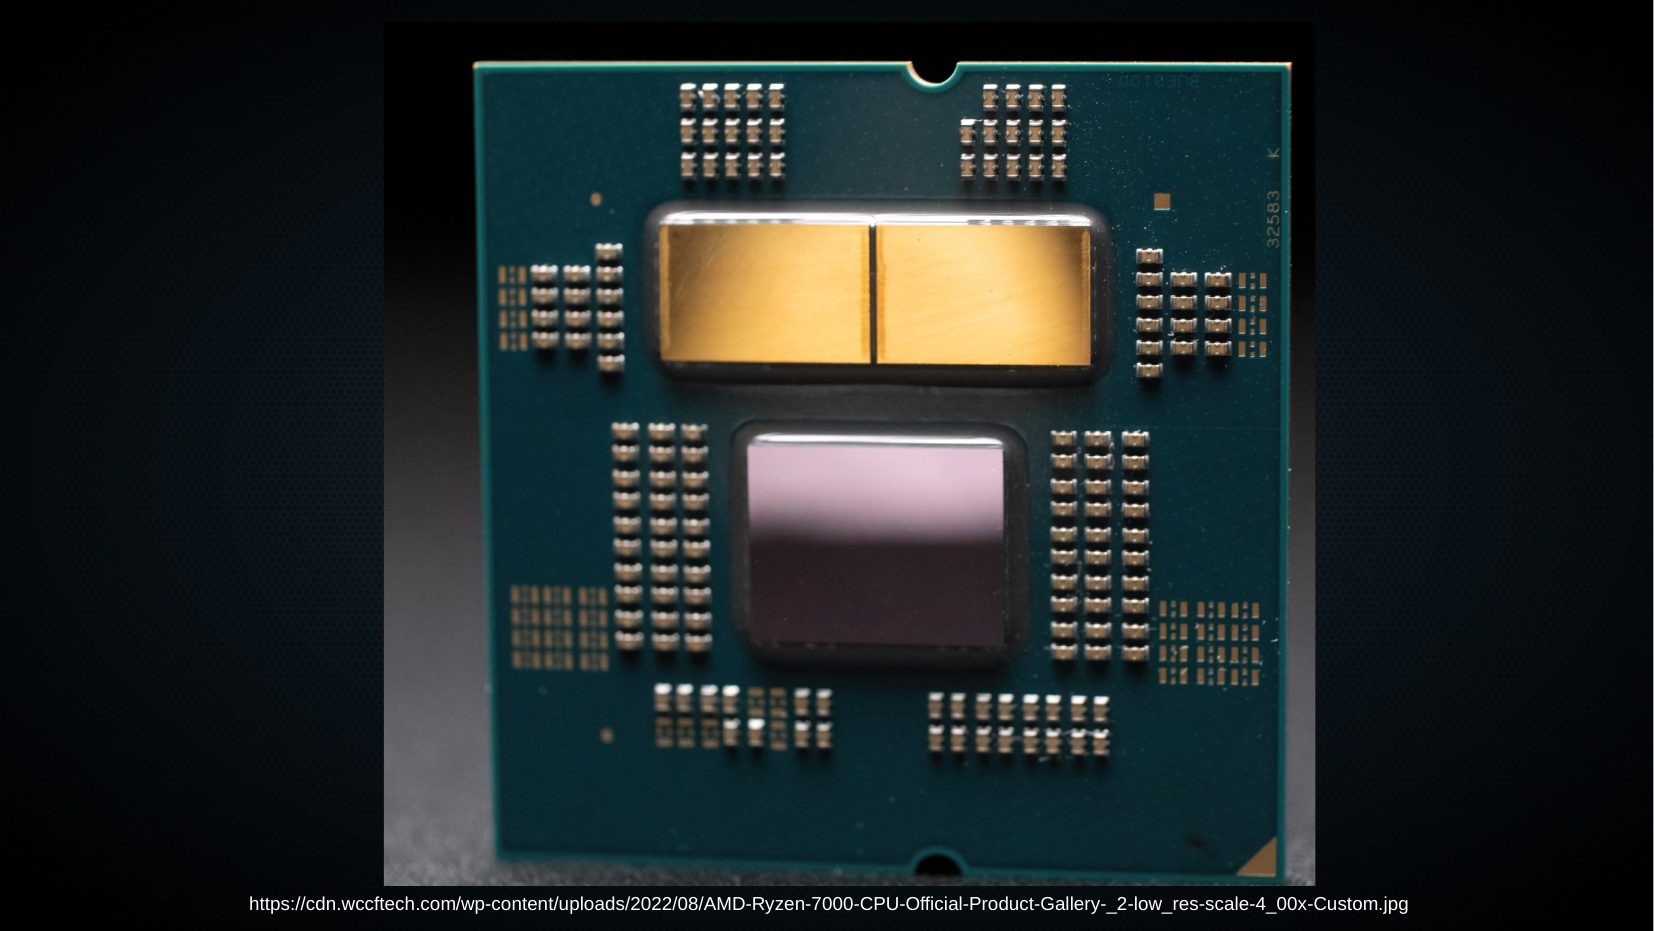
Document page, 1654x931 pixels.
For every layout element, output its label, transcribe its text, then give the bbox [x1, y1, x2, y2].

picture [0, 0, 1654, 931]
text_box https://cdn.wccftech.com/wp-content/uploads/2022/08/AMD-Ryzen-7000-CPU-Official-Product-Gallery-_2-low_res-scale-4_00x-Custom.jpg [29, 885, 1628, 916]
